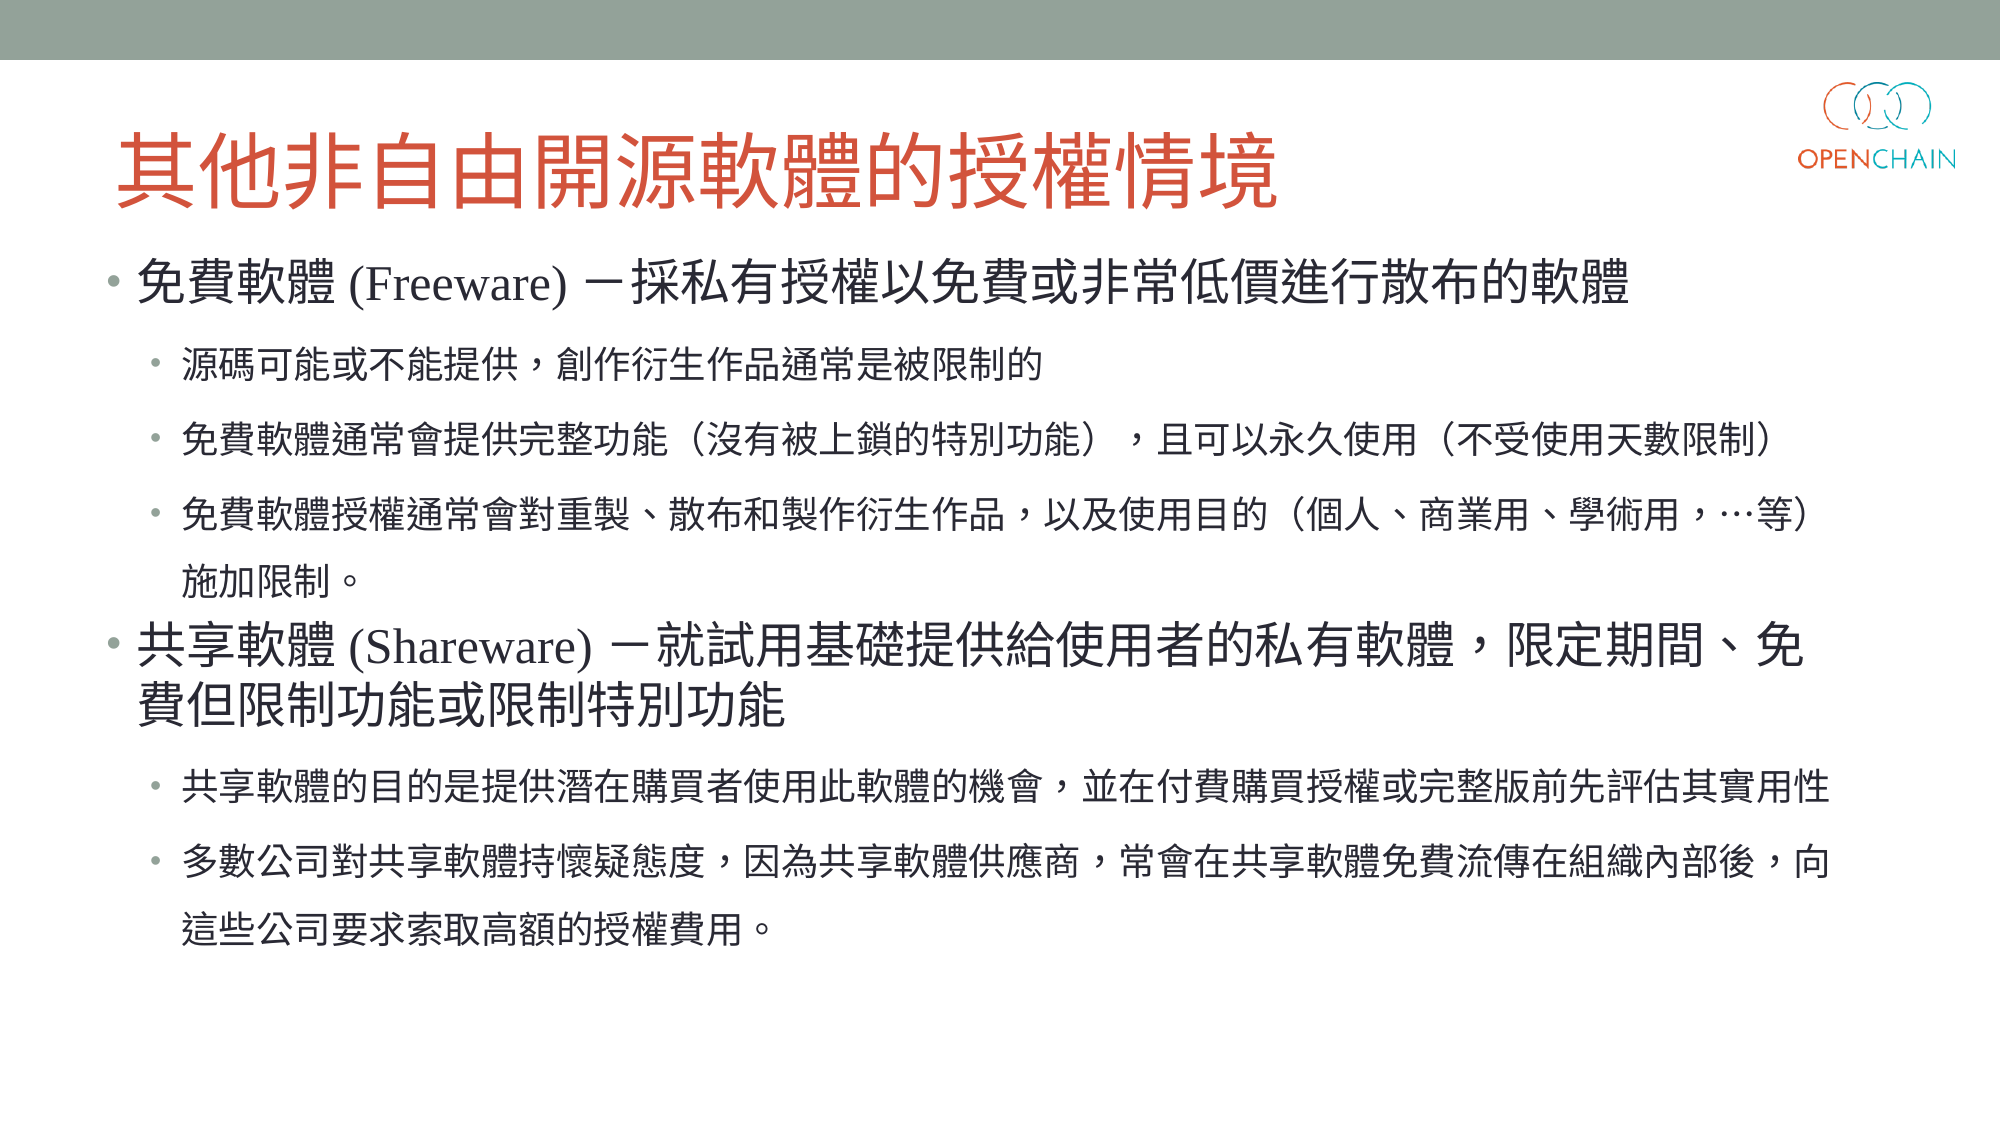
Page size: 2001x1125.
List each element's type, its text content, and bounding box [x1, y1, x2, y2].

list 免費軟體(Freeware)－採私有授權以免費或非常低價進行散布的軟體 源碼可能或不能提供，創作衍生作品通常是被限制的 免費軟體通常會提供完整功能（沒有被上鎖的特別功能），且可以永久使用（不受使用天數限制） 免費軟體授權通常會對重製、散布和製作衍生作品，以及使用目的（個人、商業用、學術用，…等）施加限制。 共享軟體(Shareware)－就試用基礎提供給使用者的私有軟體，限定期間、免費但限制功能或限制特別功能 共享軟體的目的是提供潛在購買者使用此軟體的機會，並在付費購買授權或完整版前先評估其實用性 多數公司對共享軟體持懷疑態度，因為共享軟體供應商，常會在共享軟體免費流傳在組織內部後，向這些公司要求索取高額的授權費用。 [91, 243, 1863, 1093]
title 其他非自由開源軟體的授權情境 [99, 87, 1900, 250]
picture [1798, 82, 1955, 169]
